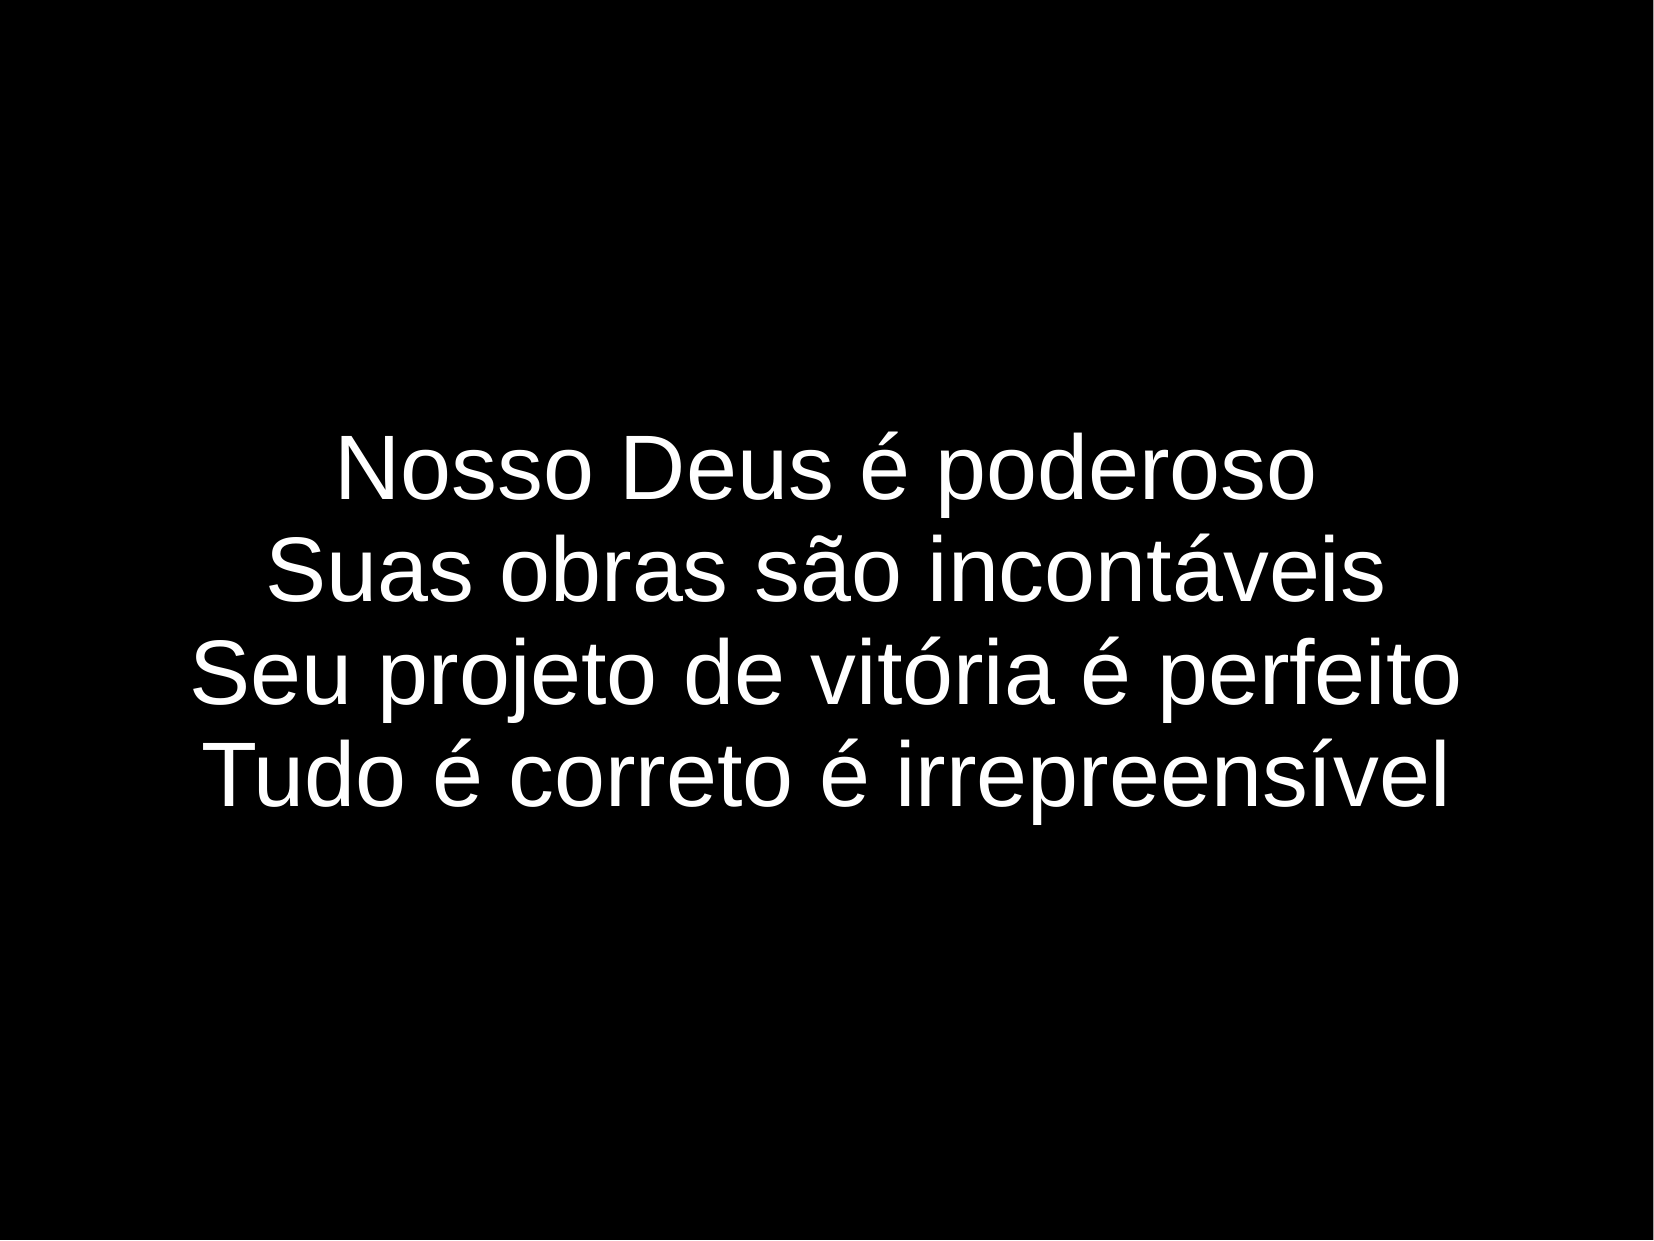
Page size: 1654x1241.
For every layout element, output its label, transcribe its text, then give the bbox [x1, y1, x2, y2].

subtitle Nosso Deus é poderoso Suas obras são incontáveis Seu projeto de vitória é perfeito Tudo é correto é irrepreensível [82, 49, 1571, 1193]
